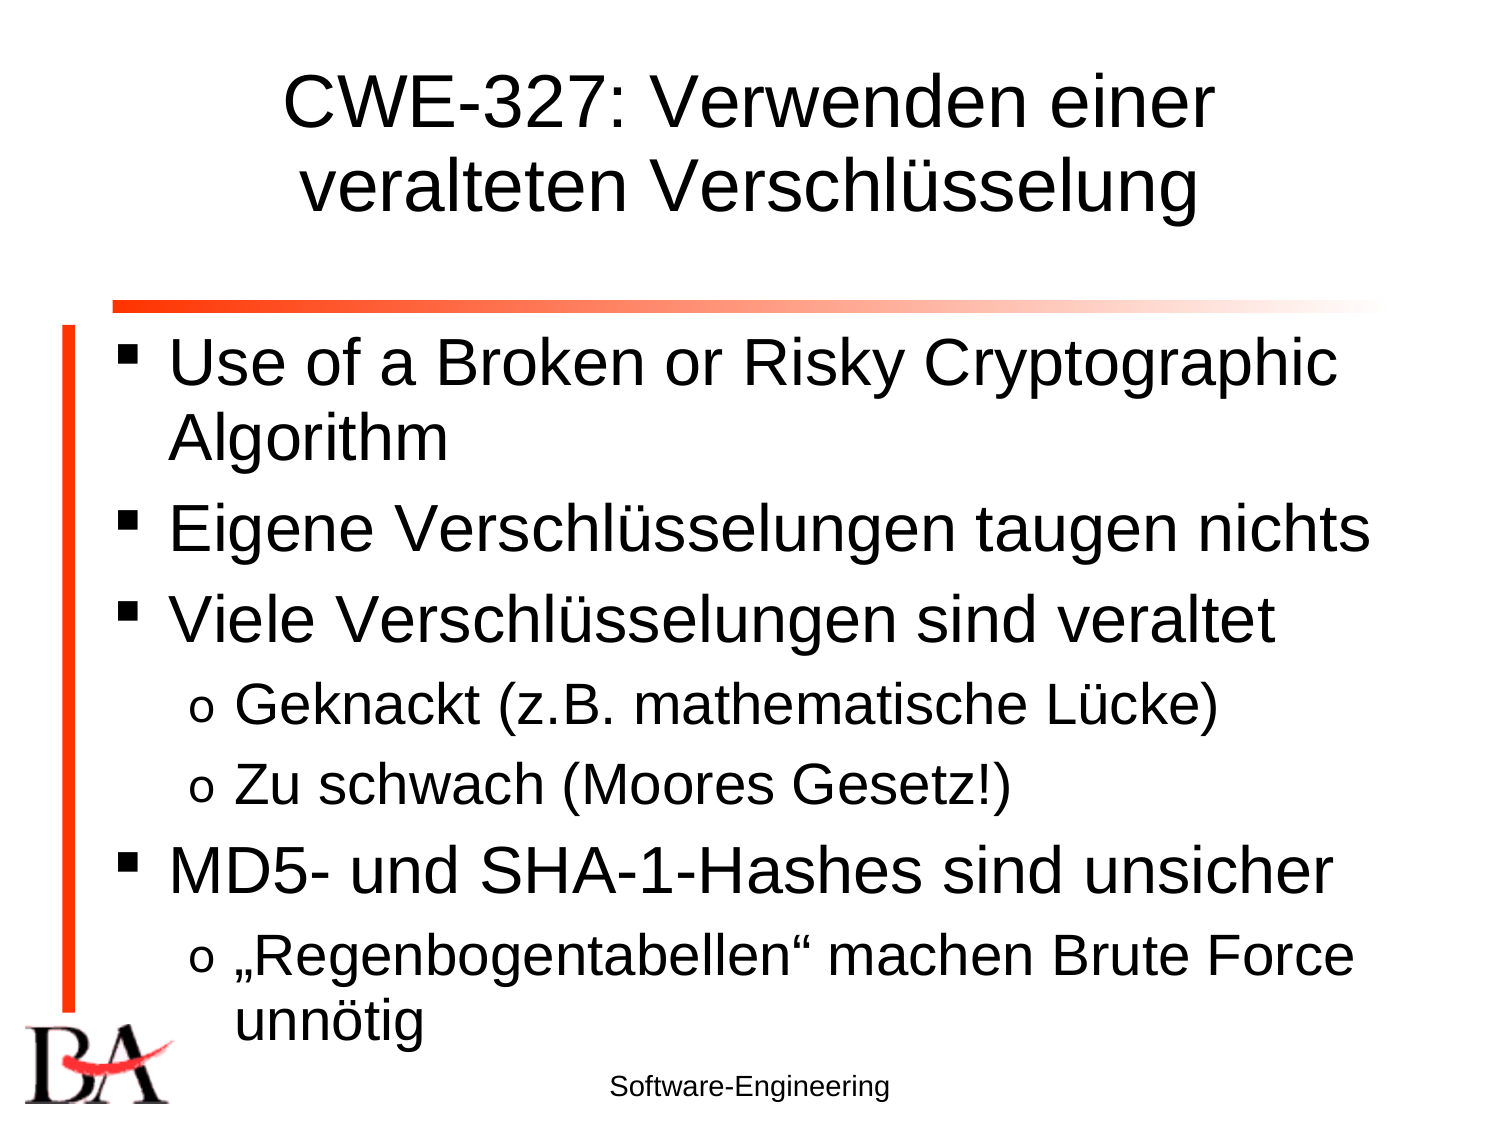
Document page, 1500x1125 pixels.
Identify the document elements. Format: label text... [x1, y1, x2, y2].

title CWE-327: Verwenden einer veralteten Verschlüsselung [112, 28, 1388, 259]
list Use of a Broken or Risky Cryptographic Algorithm Eigene Verschlüsselungen taugen nichts Viele Verschlüsselungen sind veraltet Geknackt (z.B. mathematische Lücke) Zu schwach (Moores Gesetz!) MD5- und SHA-1-Hashes sind unsicher „Regenbogentabellen“ machen Brute Force unnötig [112, 324, 1388, 1052]
picture [24, 1024, 175, 1104]
